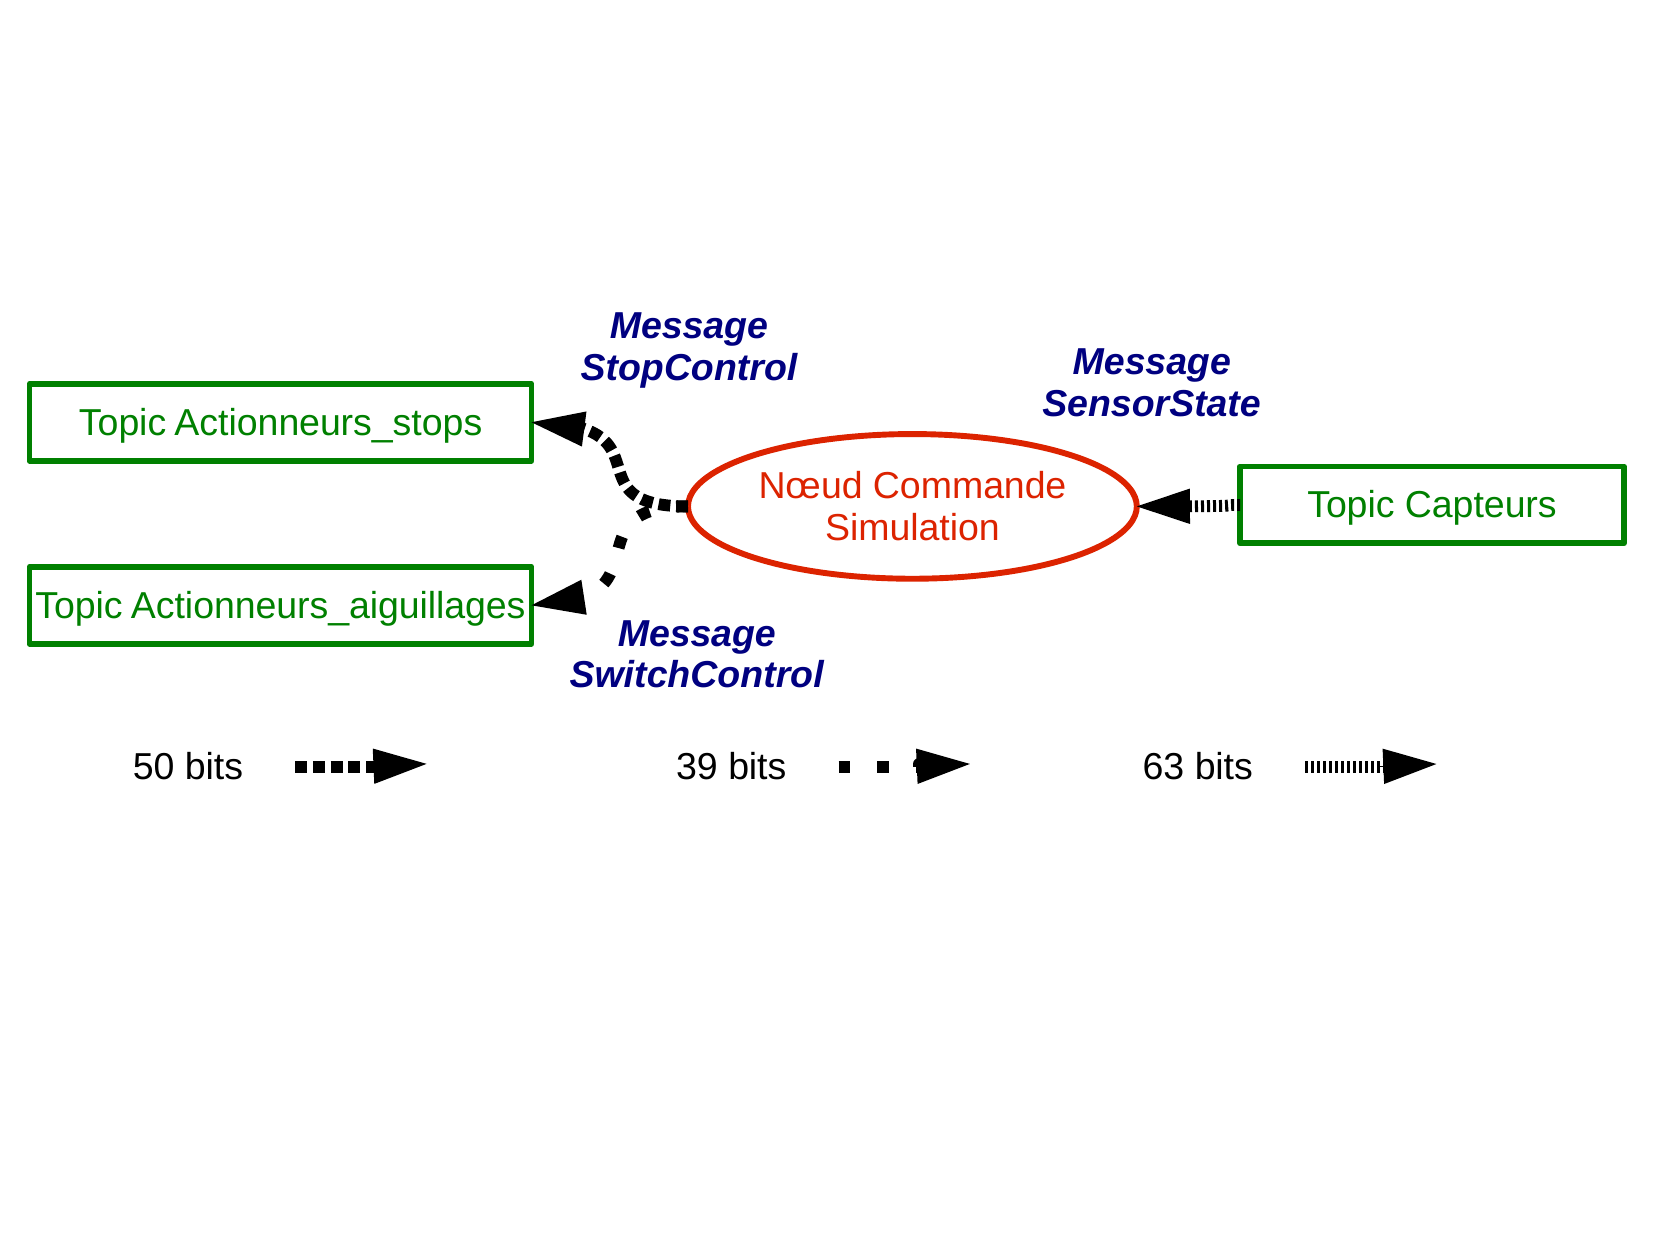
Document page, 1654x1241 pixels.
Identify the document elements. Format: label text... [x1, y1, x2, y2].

text_box 63 bits [1127, 738, 1306, 796]
text_box Nœud Commande Simulation [688, 434, 1137, 579]
text_box Topic Actionneurs_aiguillages [29, 566, 532, 644]
text_box 50 bits [118, 738, 296, 796]
text_box 39 bits [661, 738, 839, 796]
text_box Topic Capteurs [1240, 466, 1624, 544]
text_box Message StopControl [482, 296, 896, 431]
text_box Topic Actionneurs_stops [29, 383, 532, 461]
text_box Message SwitchControl [472, 604, 922, 739]
text_box Message SensorState [944, 332, 1359, 467]
